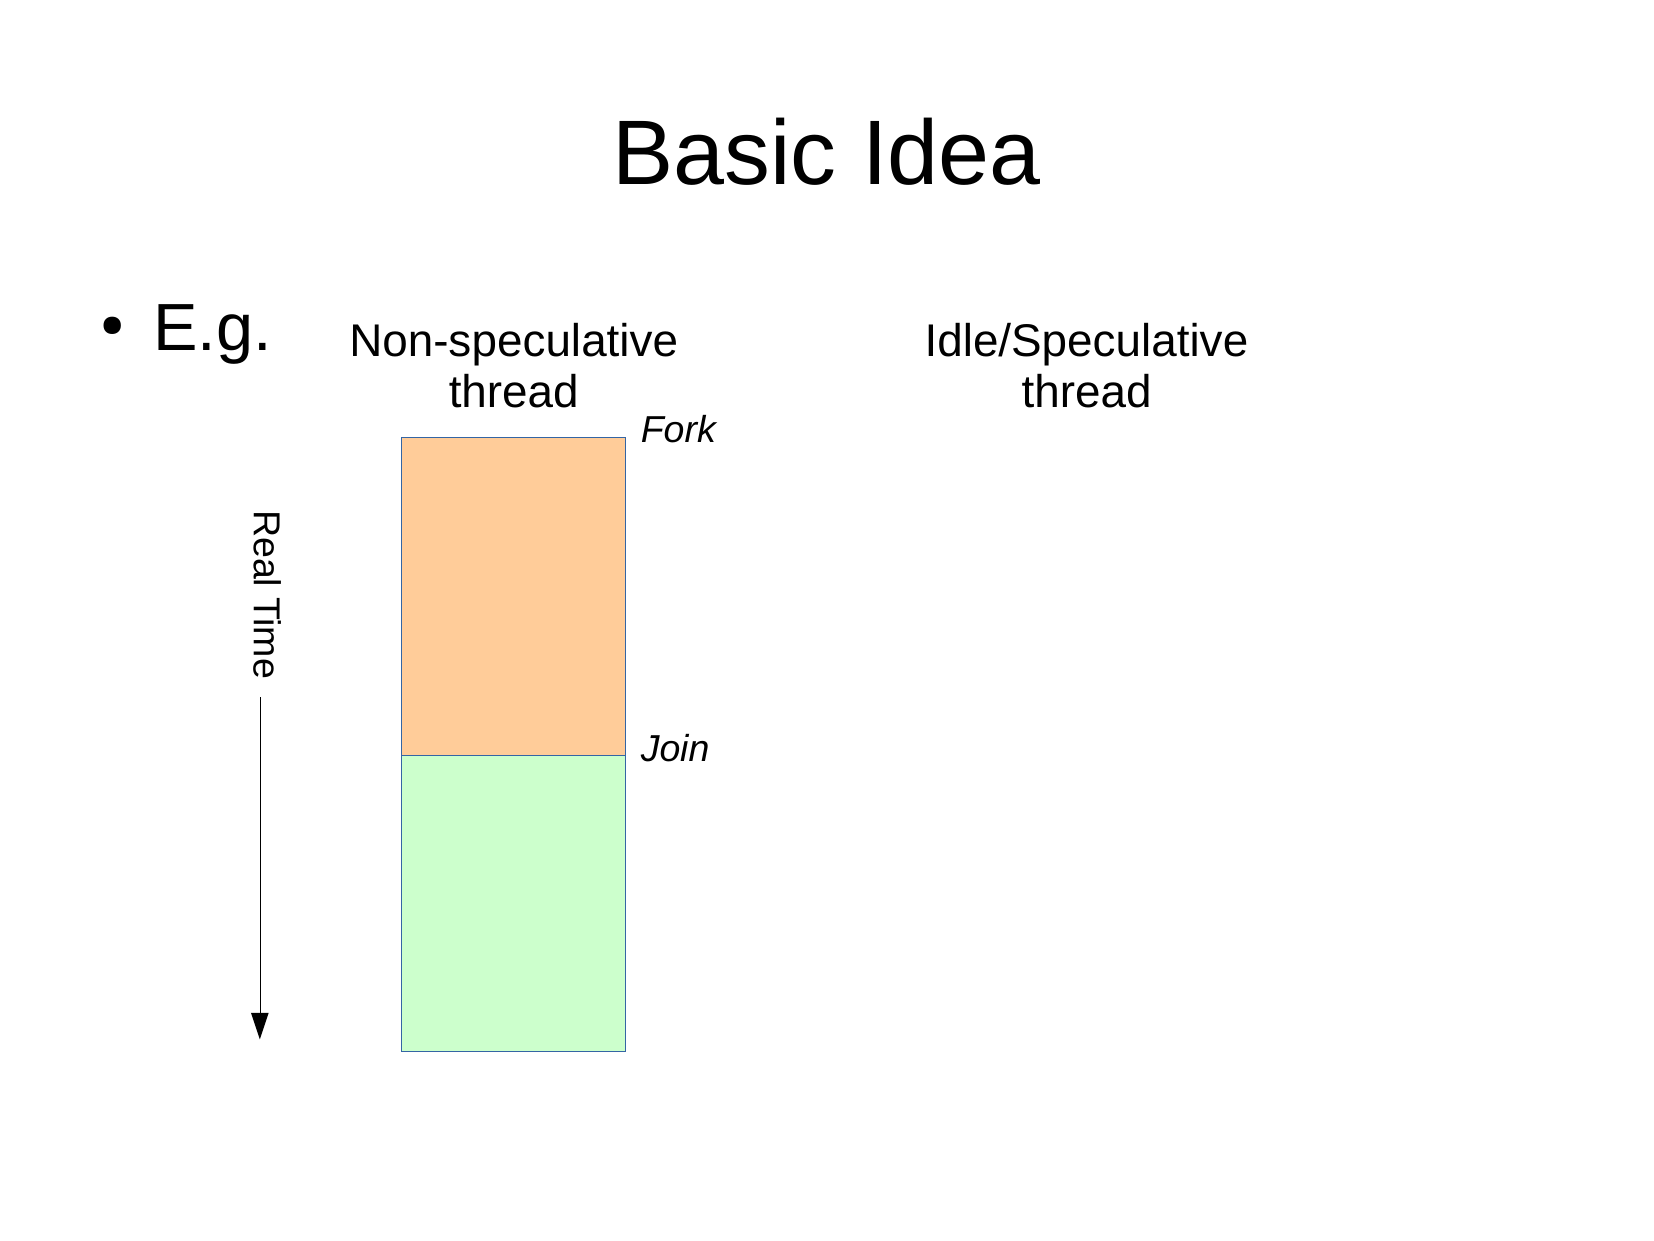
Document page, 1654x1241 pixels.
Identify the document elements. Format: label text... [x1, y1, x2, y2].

text_box Idle/Speculative thread [909, 307, 1264, 425]
title Basic Idea [82, 49, 1571, 257]
text_box [401, 476, 626, 1052]
list E.g. [82, 290, 1571, 1010]
text_box Fork [697, 401, 863, 459]
text_box Join [625, 720, 863, 778]
text_box Non-speculative thread [330, 307, 697, 476]
text_box Real Time [195, 495, 296, 698]
